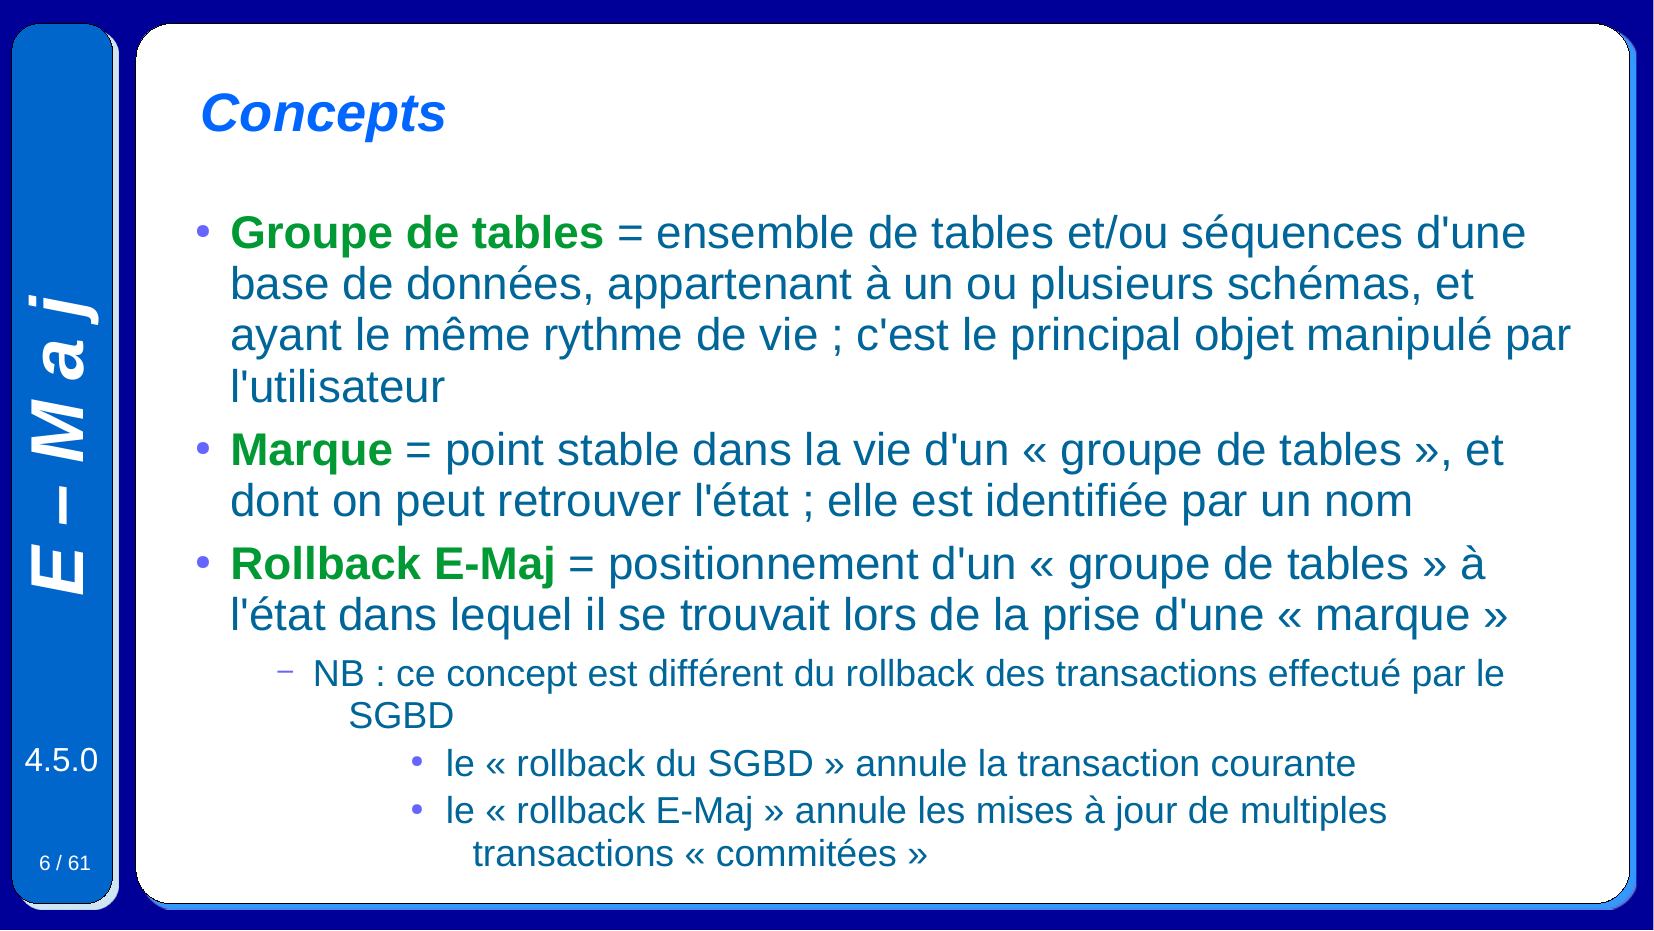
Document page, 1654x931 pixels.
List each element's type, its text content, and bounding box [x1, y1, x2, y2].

list Groupe de tables = ensemble de tables et/ou séquences d'une base de données, appartenant à un ou plusieurs schémas, et ayant le même rythme de vie ; c'est le principal objet manipulé par l'utilisateur Marque = point stable dans la vie d'un « groupe de tables », et dont on peut retrouver l'état ; elle est identifiée par un nom Rollback E-Maj = positionnement d'un « groupe de tables » à l'état dans lequel il se trouvait lors de la prise d'une « marque » NB : ce concept est différent du rollback des transactions effectué par le SGBD le « rollback du SGBD » annule la transaction courante le « rollback E-Maj » annule les mises à jour de multiples transactions « commitées » [177, 206, 1587, 875]
title Concepts [200, 34, 1575, 191]
